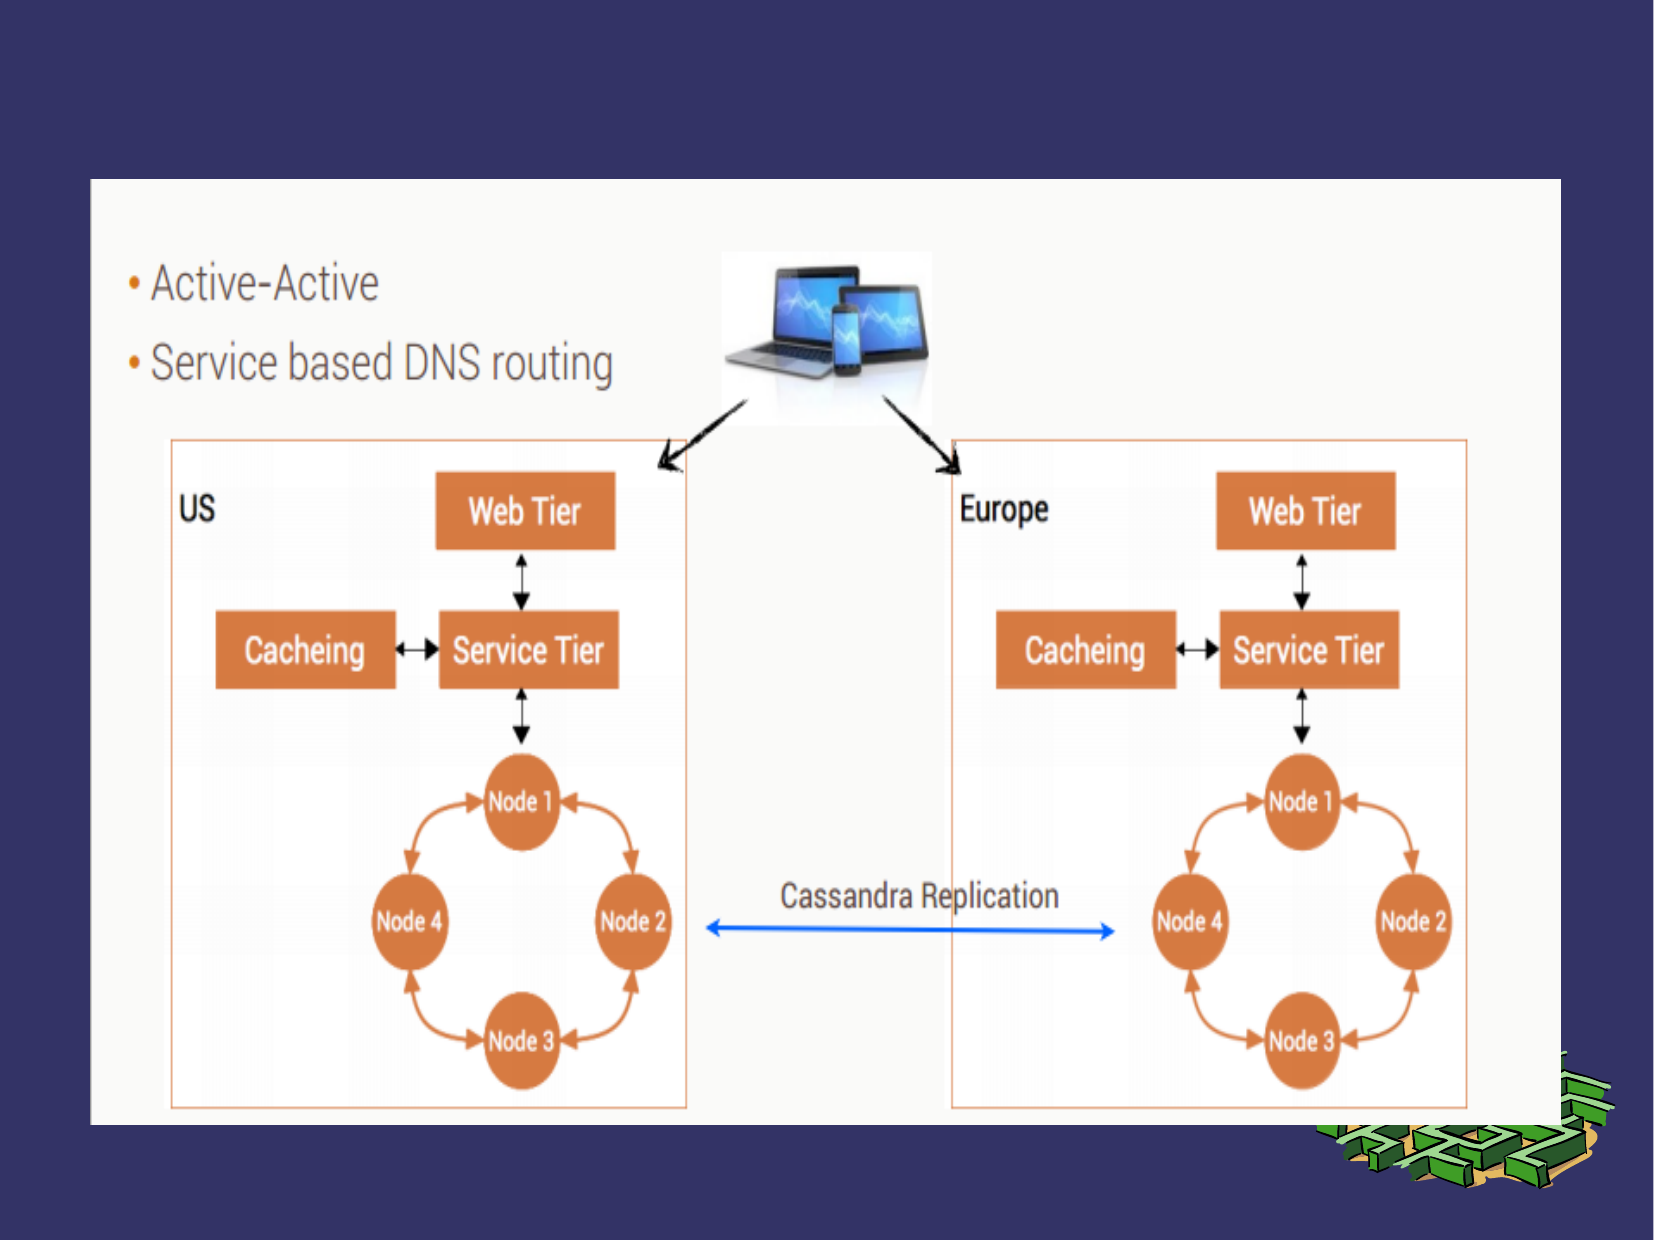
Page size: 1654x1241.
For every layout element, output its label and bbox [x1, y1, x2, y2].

picture [90, 179, 1561, 1126]
